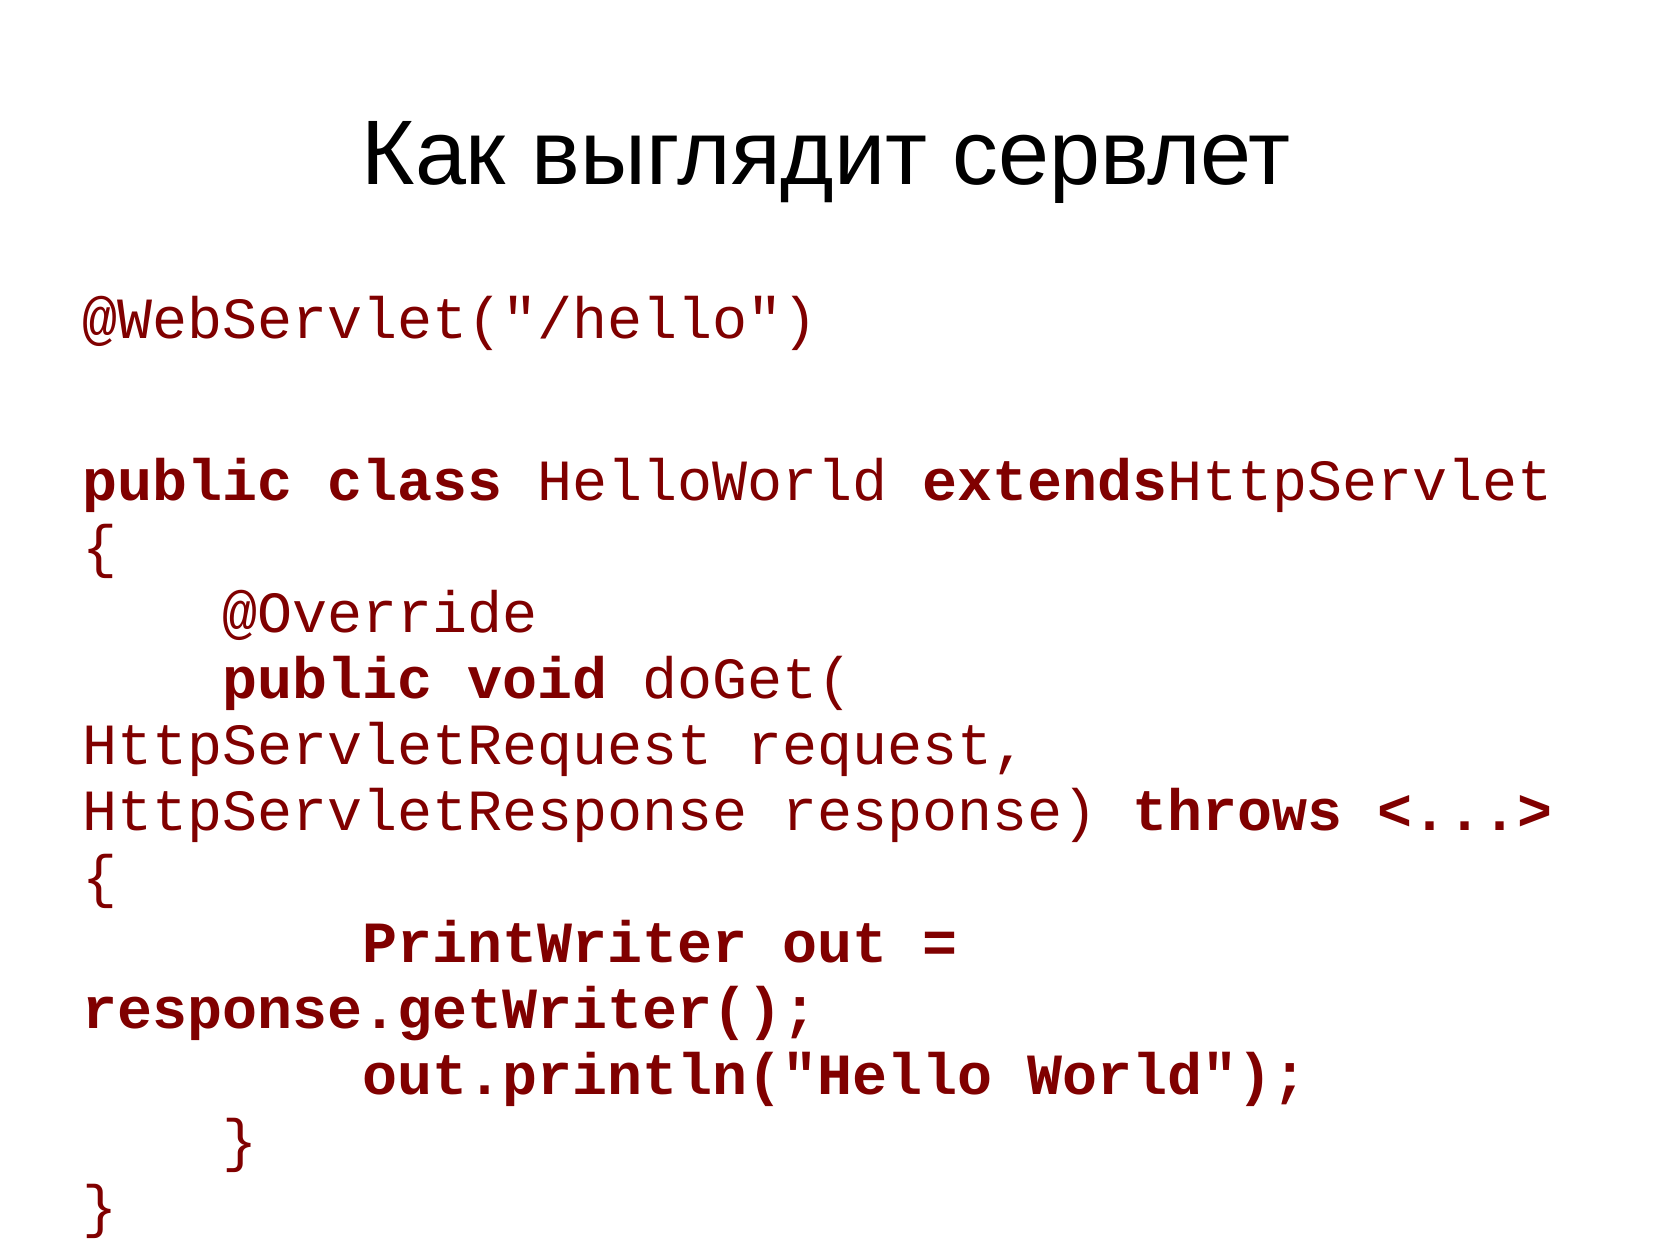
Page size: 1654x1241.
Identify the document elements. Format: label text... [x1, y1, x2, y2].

title Как выглядит сервлет [82, 49, 1571, 257]
list @WebServlet("/hello") public class HelloWorld extendsHttpServlet { @Override public void doGet( HttpServletRequest request, HttpServletResponse response) throws <...> { PrintWriter out = response.getWriter(); out.println("Hello World"); } } [82, 290, 1571, 1221]
